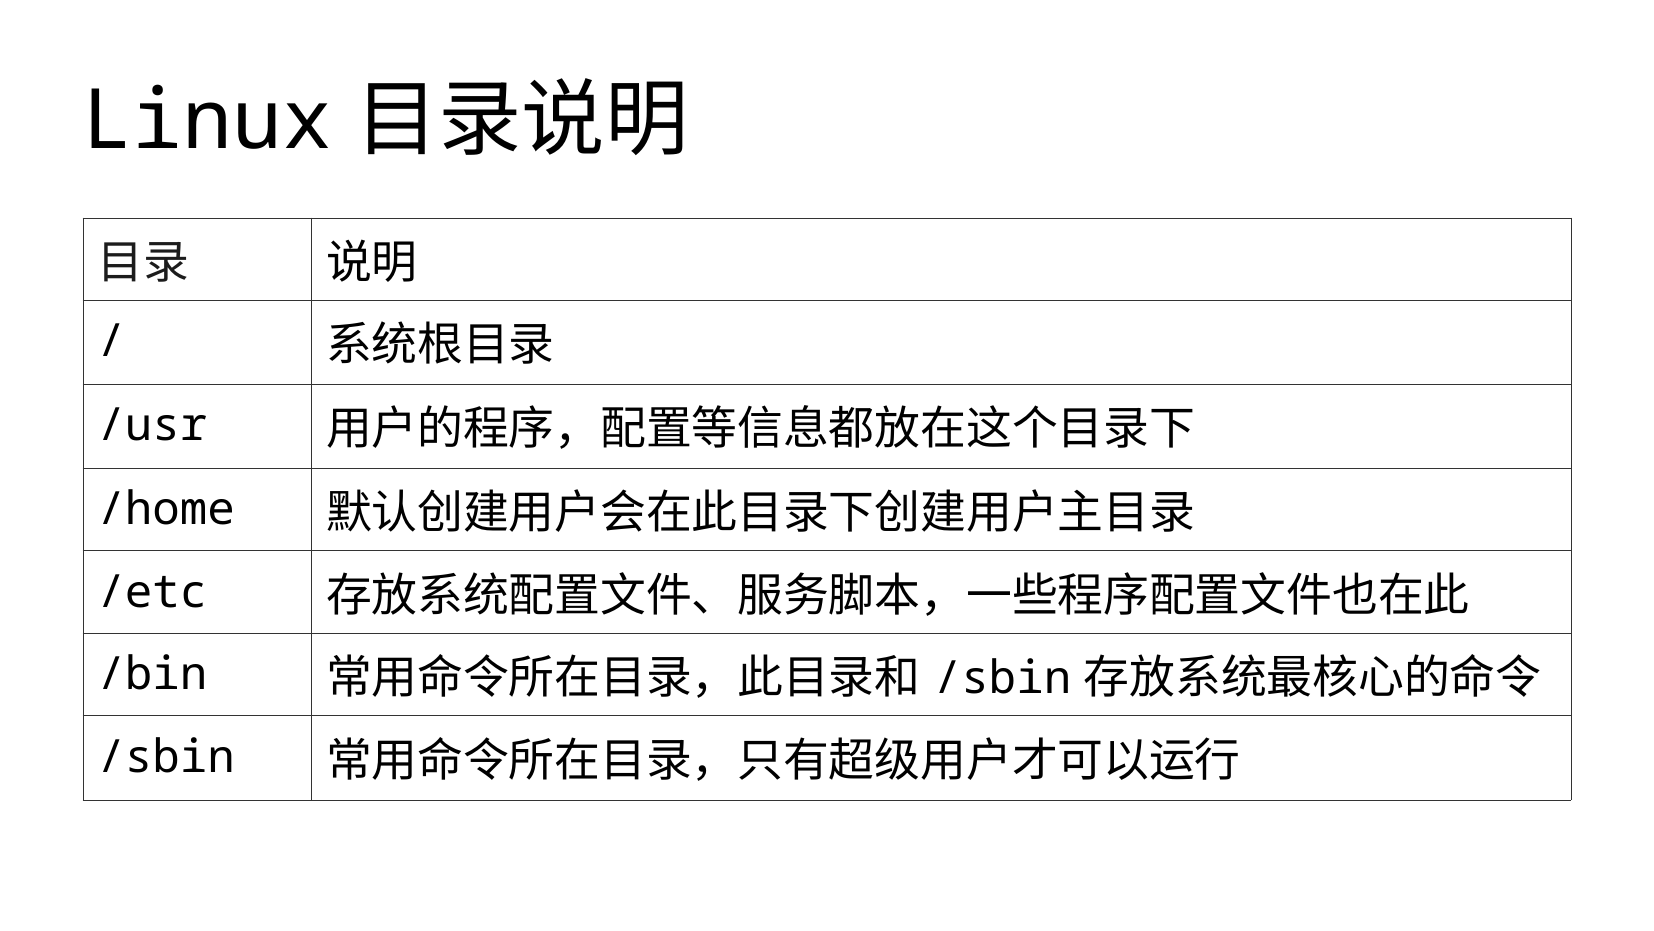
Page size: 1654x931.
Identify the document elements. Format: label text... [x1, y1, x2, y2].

table_cell /bin [84, 634, 311, 715]
table_cell / [84, 301, 311, 384]
table_header 目录 [84, 219, 311, 300]
table_cell 系统根目录 [312, 301, 1571, 384]
table_cell /etc [84, 551, 311, 633]
table_cell 常用命令所在目录，此目录和/sbin存放系统最核心的命令 [312, 634, 1571, 715]
table_header 说明 [312, 219, 1571, 300]
table_cell 用户的程序，配置等信息都放在这个目录下 [312, 385, 1571, 468]
table_cell /usr [84, 385, 311, 468]
table_cell 默认创建用户会在此目录下创建用户主目录 [312, 469, 1571, 550]
title Linux目录说明 [82, 37, 1571, 189]
table_cell /sbin [84, 716, 311, 800]
table_cell 存放系统配置文件、服务脚本，一些程序配置文件也在此 [312, 551, 1571, 633]
table_cell 常用命令所在目录，只有超级用户才可以运行 [312, 716, 1571, 800]
table_cell /home [84, 469, 311, 550]
